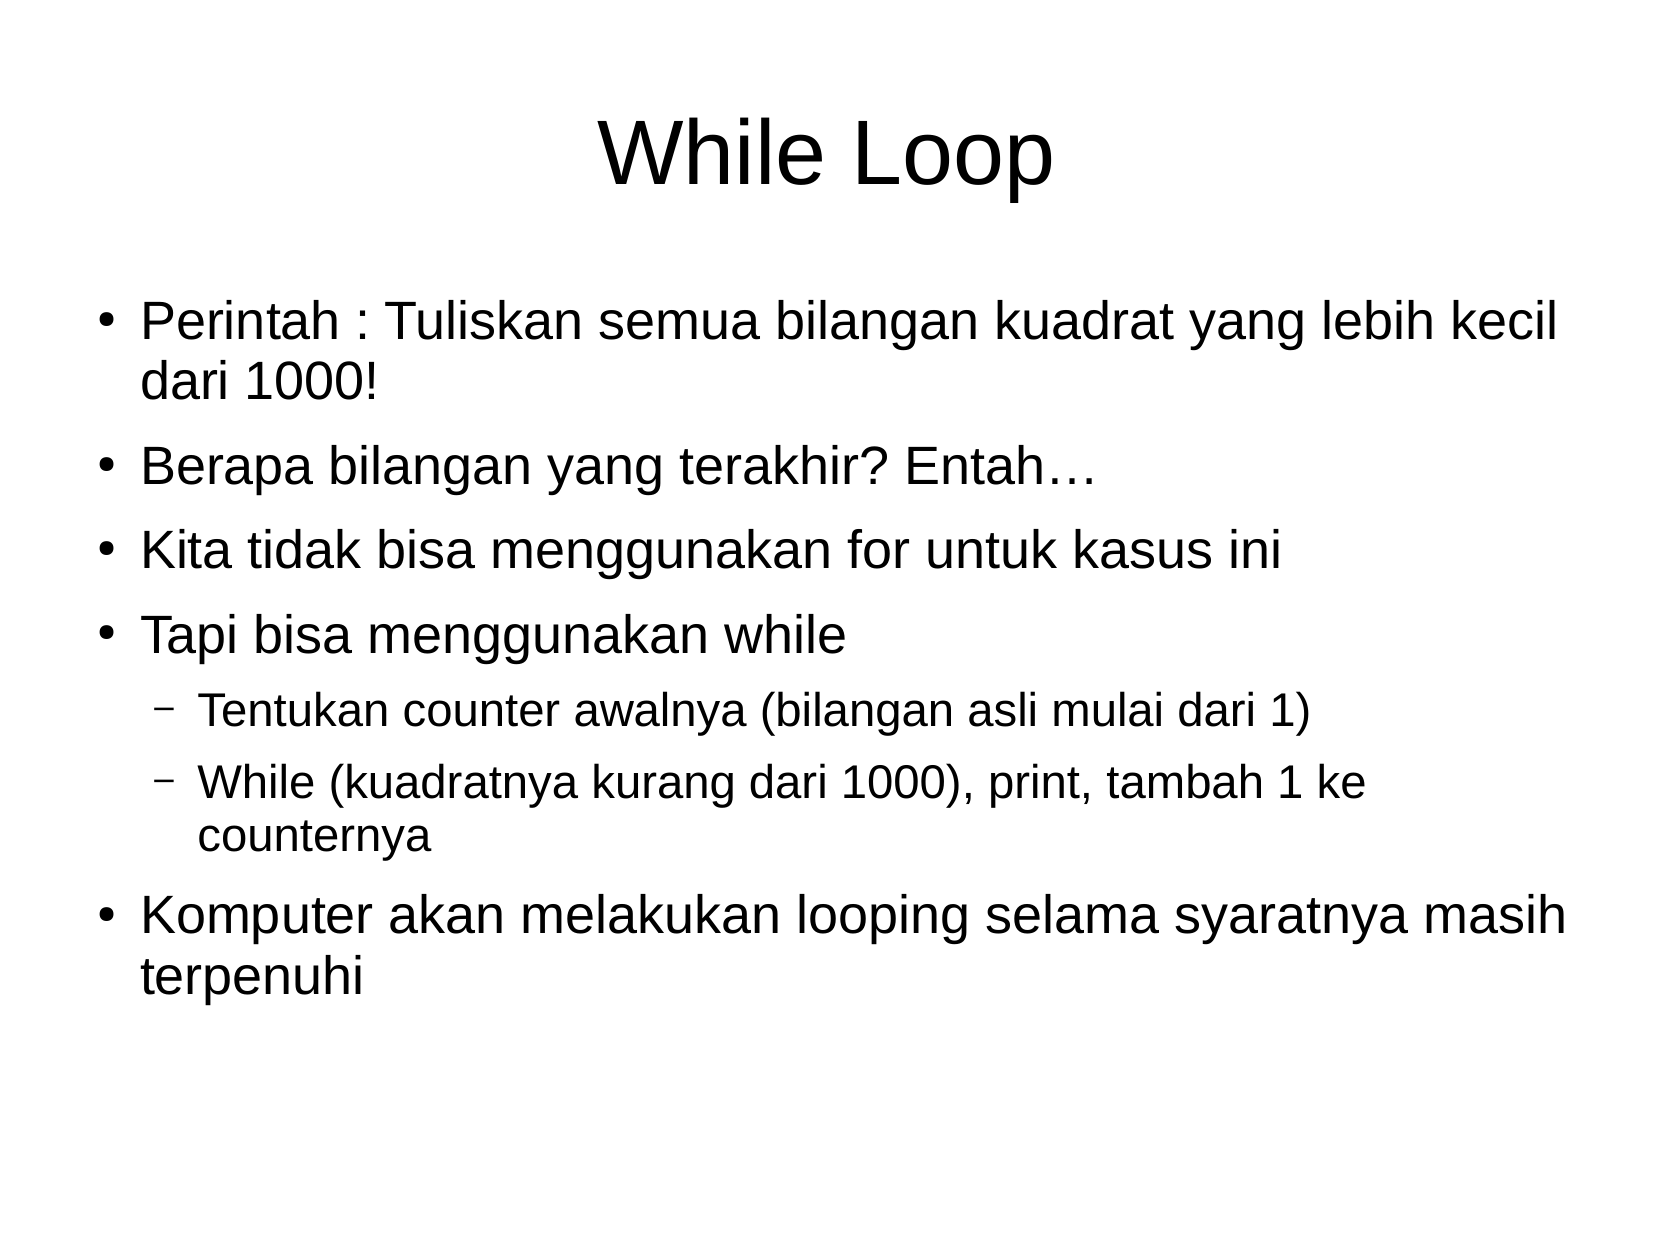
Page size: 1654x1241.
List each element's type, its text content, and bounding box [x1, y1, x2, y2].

list Perintah : Tuliskan semua bilangan kuadrat yang lebih kecil dari 1000! Berapa bilangan yang terakhir? Entah… Kita tidak bisa menggunakan for untuk kasus ini Tapi bisa menggunakan while Tentukan counter awalnya (bilangan asli mulai dari 1) While (kuadratnya kurang dari 1000), print, tambah 1 ke counternya Komputer akan melakukan looping selama syaratnya masih terpenuhi [82, 290, 1571, 1010]
title While Loop [82, 49, 1571, 257]
